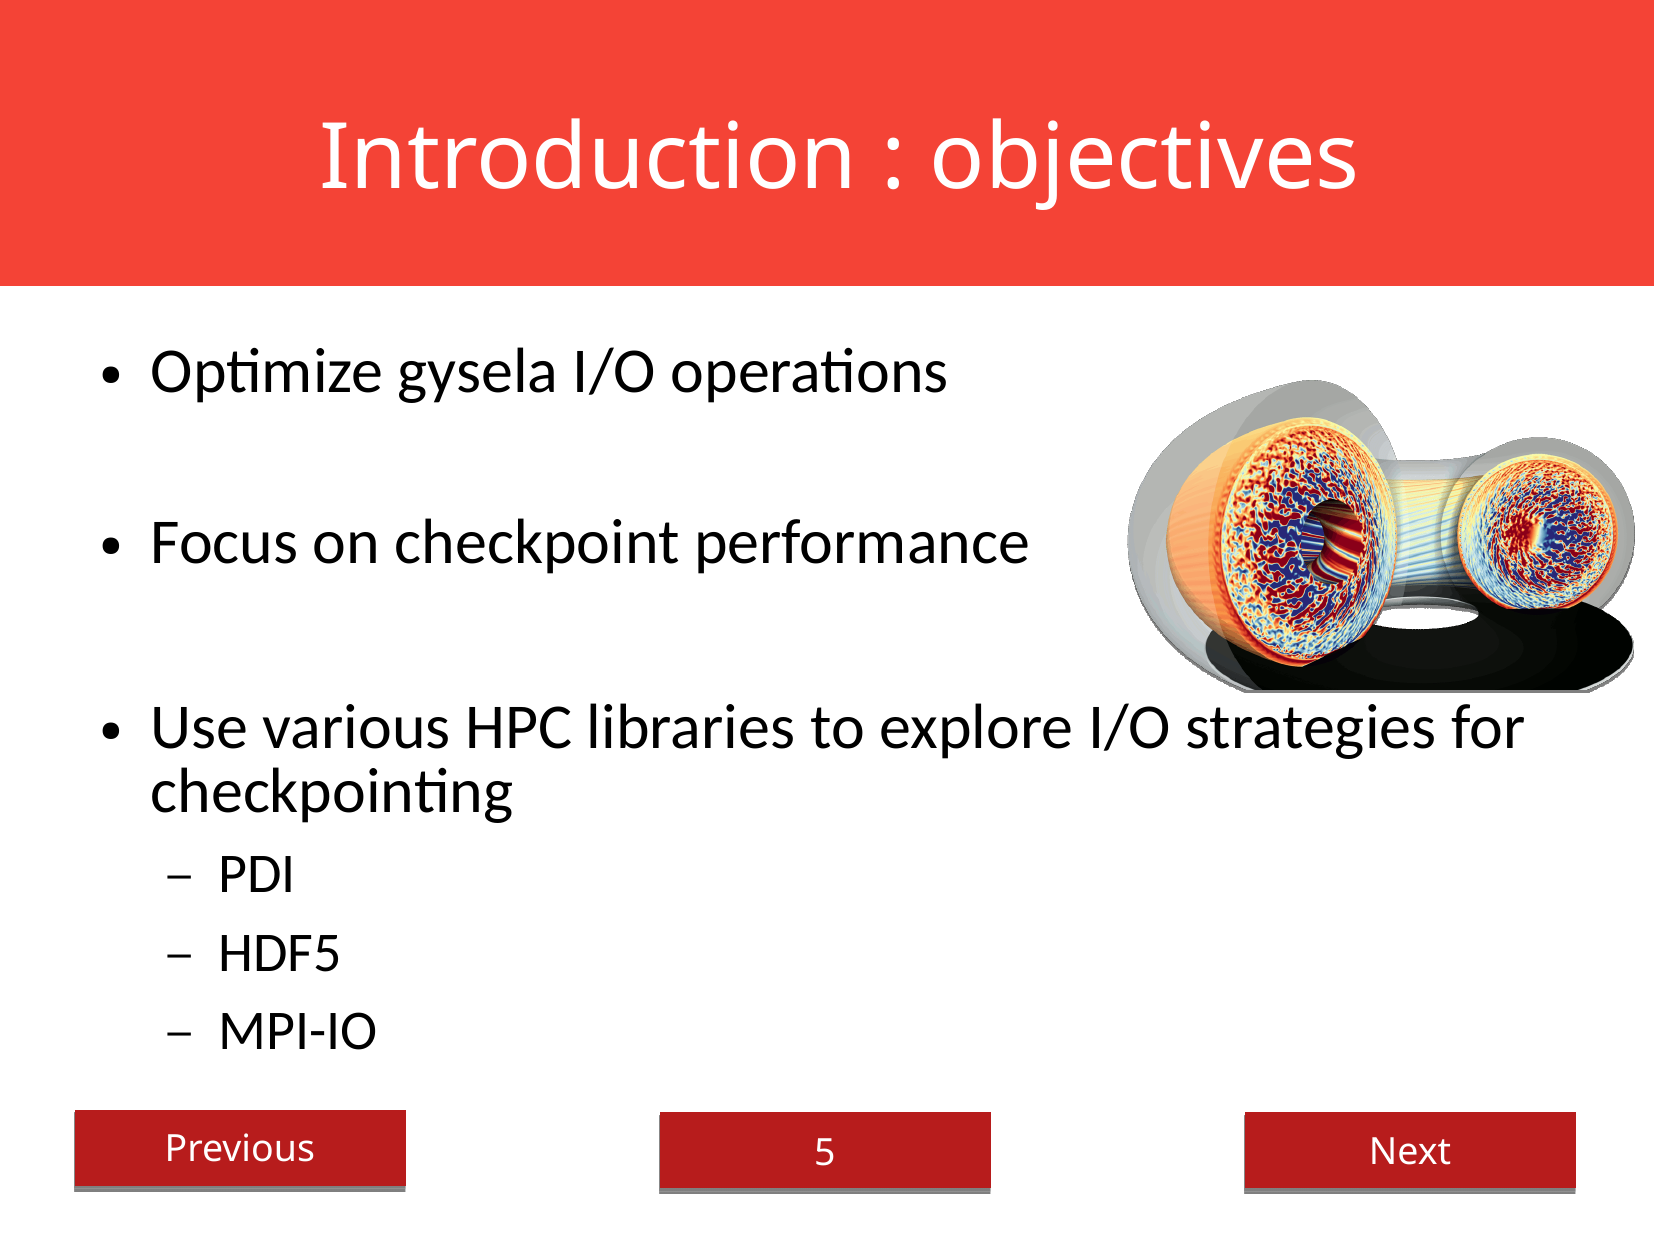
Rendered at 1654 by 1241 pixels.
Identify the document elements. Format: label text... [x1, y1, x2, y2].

text_box Previous [75, 1110, 406, 1186]
picture [1050, 376, 1654, 691]
text_box [660, 1112, 991, 1188]
list Optimize gysela I/O operations Focus on checkpoint performance Use various HPC libraries to explore I/O strategies for checkpointing PDI HDF5 MPI-IO [82, 345, 1571, 1066]
text_box <numéro> [690, 1117, 961, 1188]
text_box Next [1245, 1112, 1576, 1188]
title Introduction : objectives [60, 49, 1621, 257]
